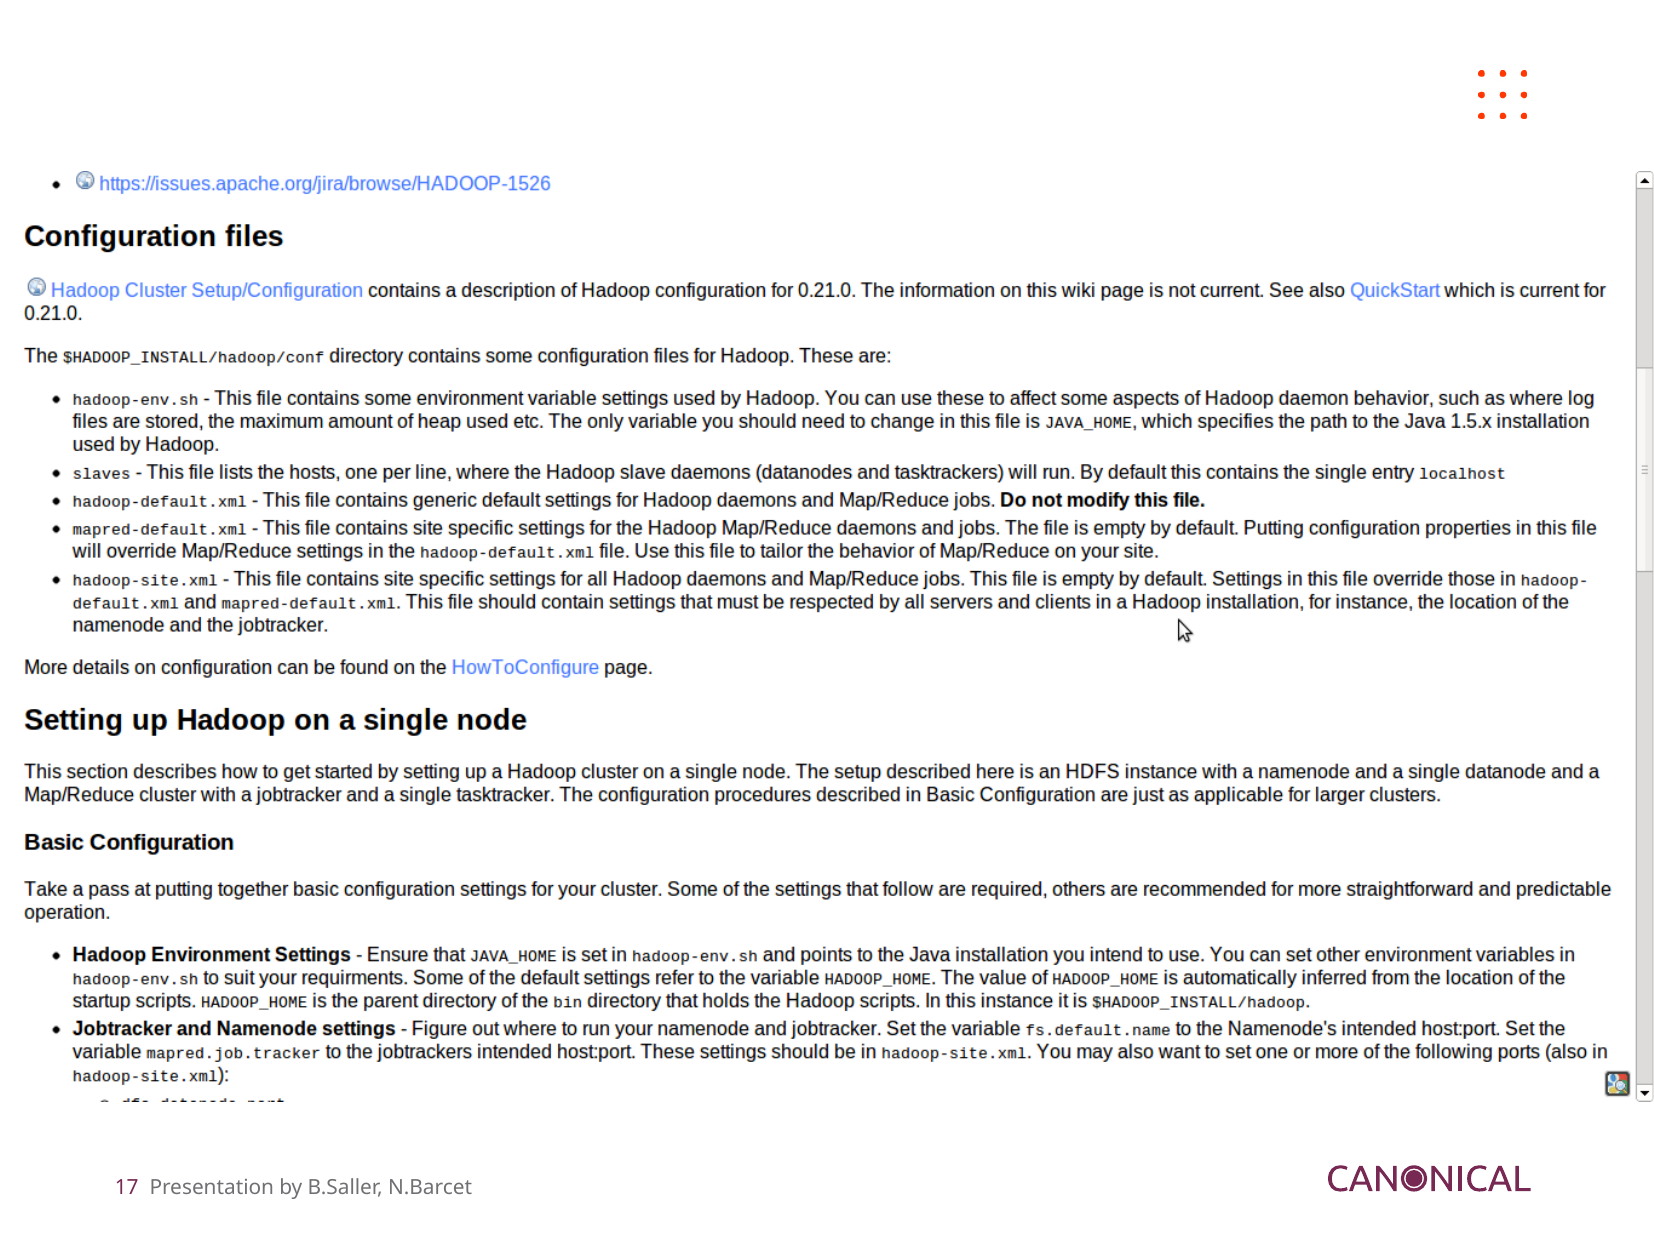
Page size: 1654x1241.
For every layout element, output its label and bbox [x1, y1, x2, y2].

picture [0, 171, 1654, 1102]
picture [1478, 70, 1527, 119]
